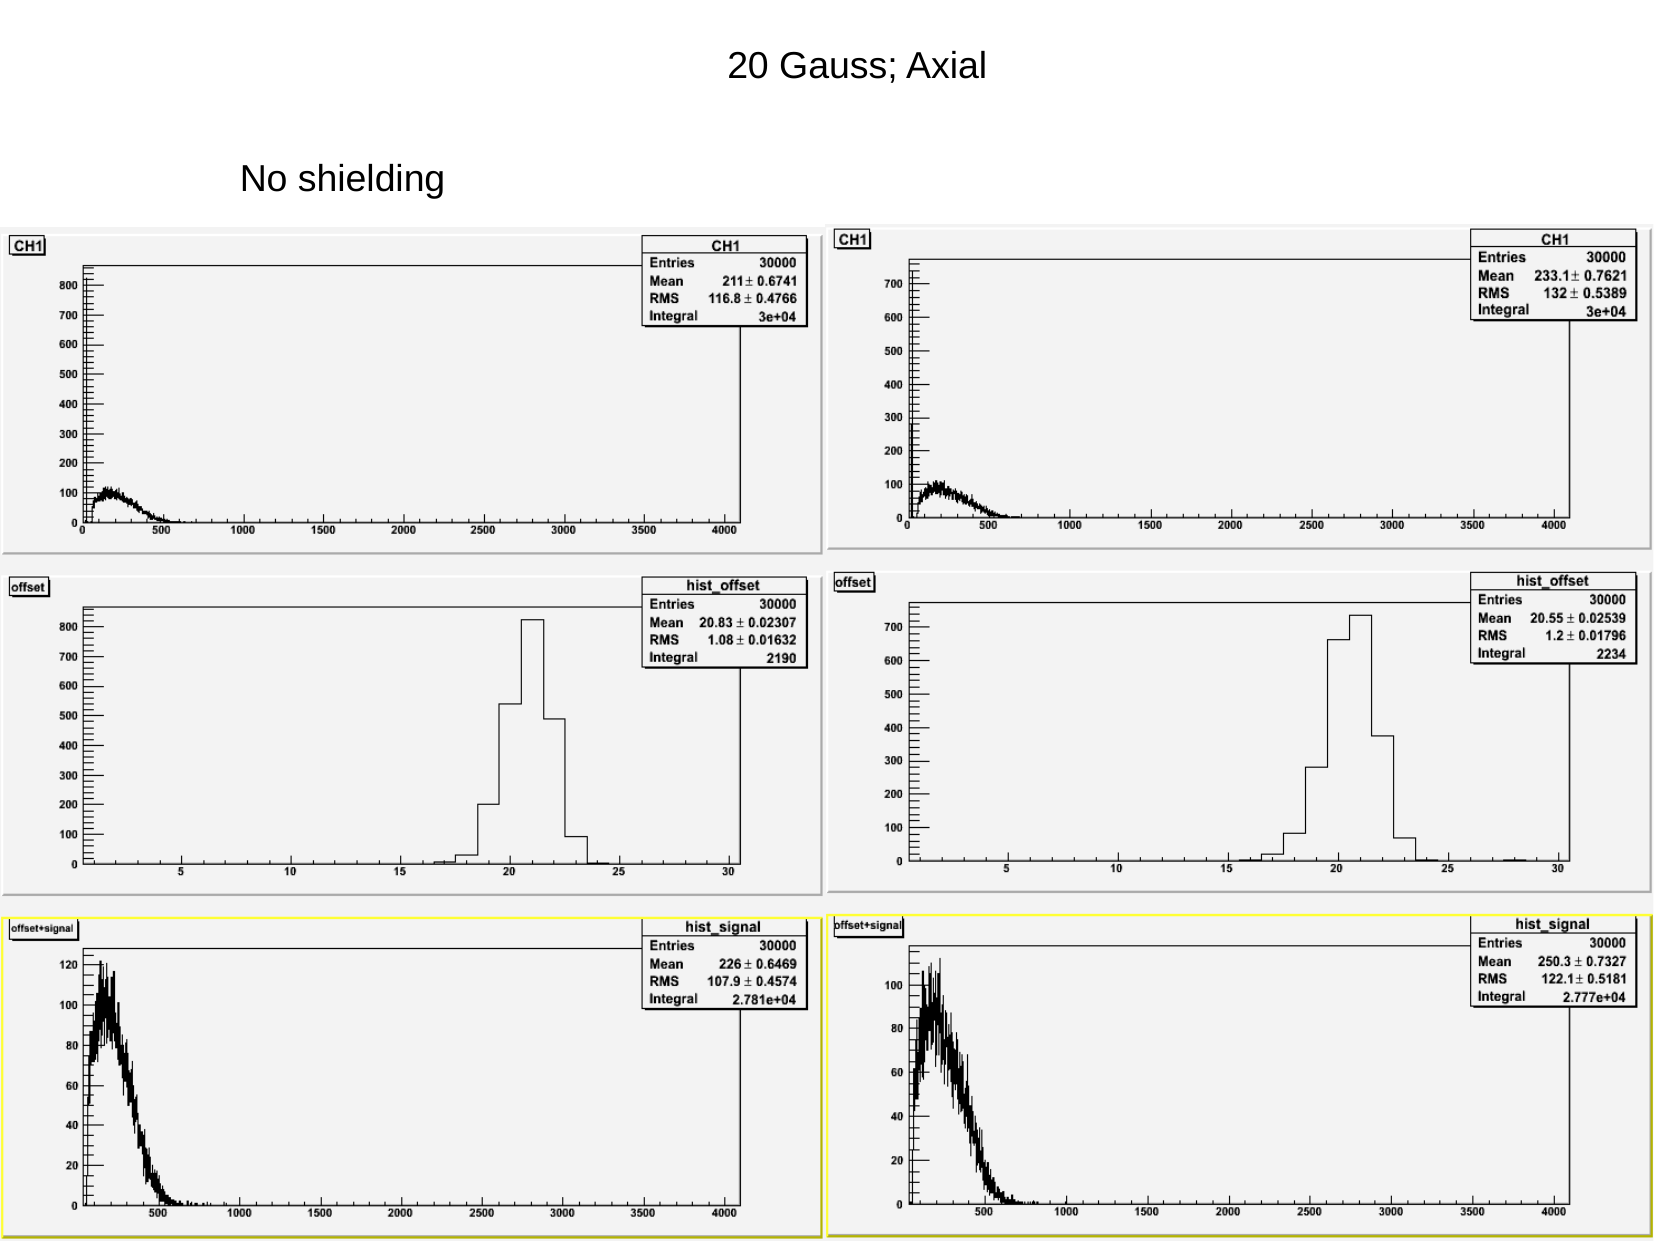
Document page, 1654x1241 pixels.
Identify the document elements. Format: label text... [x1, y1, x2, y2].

picture [0, 224, 1654, 1241]
text_box No shielding [225, 150, 563, 207]
text_box 20 Gauss; Axial [712, 37, 1051, 95]
